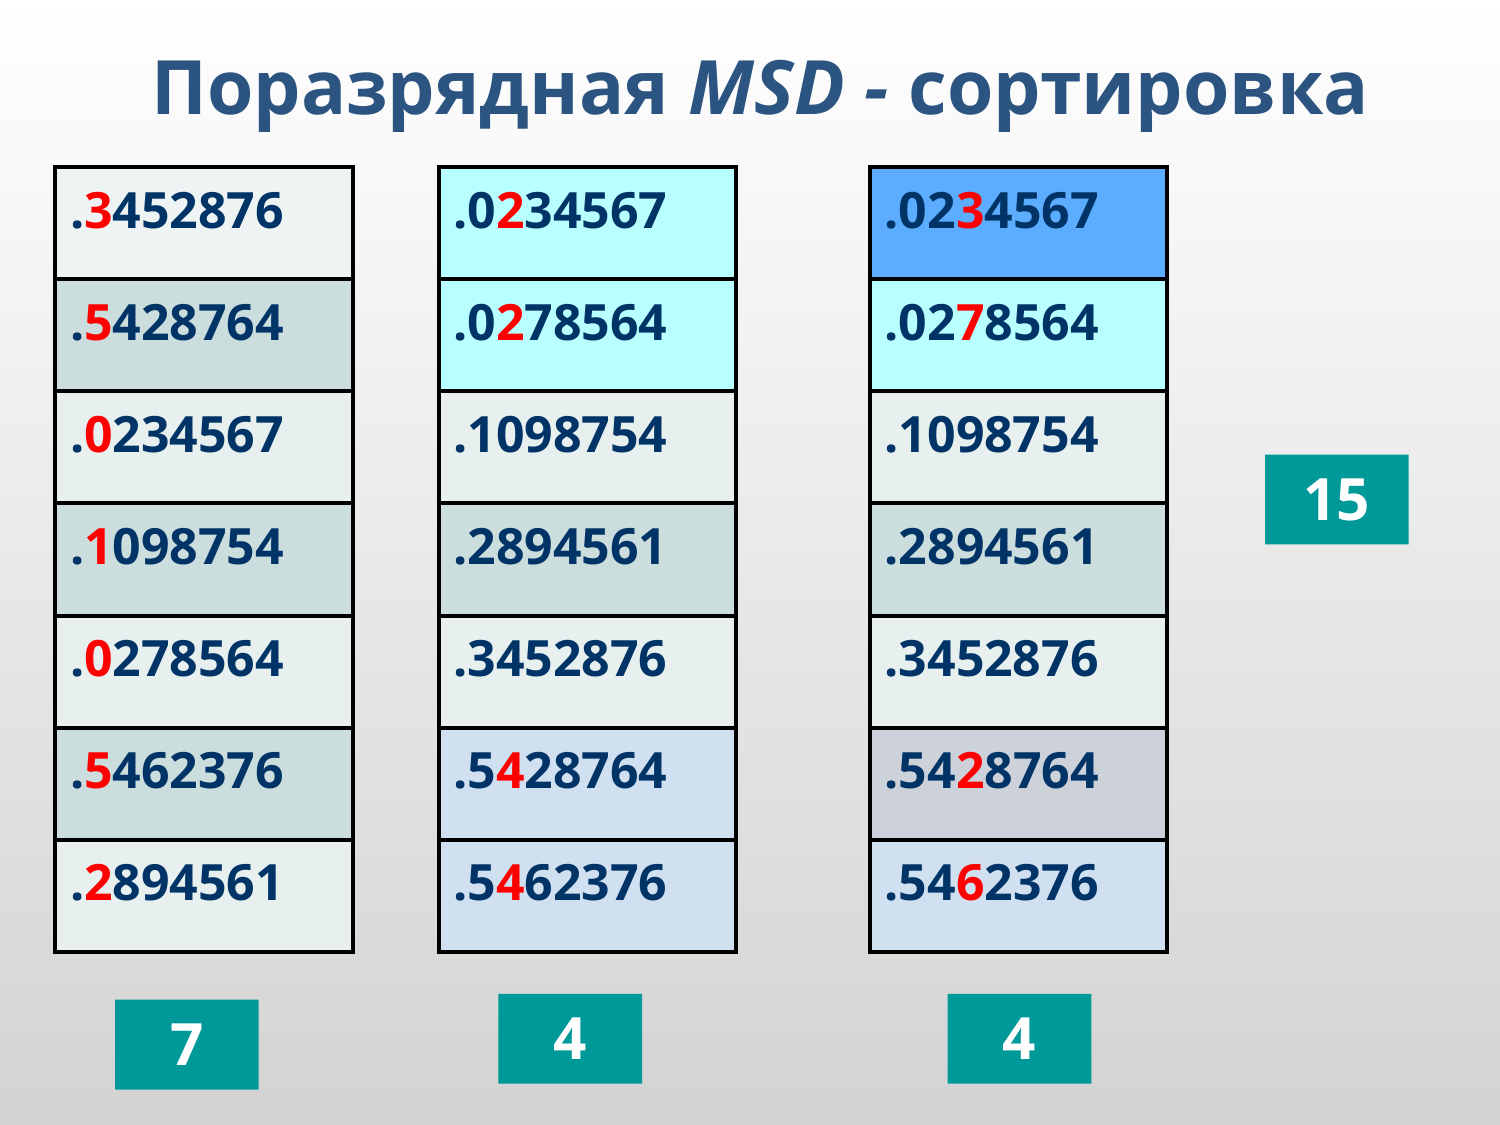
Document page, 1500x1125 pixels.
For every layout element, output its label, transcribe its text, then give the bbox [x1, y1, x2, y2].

table_cell .1098754 [57, 505, 351, 614]
table_header .0234567 [441, 169, 734, 277]
table_cell .5428764 [441, 730, 734, 838]
text_box 7 [115, 999, 259, 1090]
text_box 4 [498, 993, 643, 1084]
table_cell .5428764 [57, 281, 351, 389]
table_cell .2894561 [57, 842, 351, 950]
text_box 4 [947, 993, 1092, 1084]
table_cell .3452876 [872, 618, 1165, 726]
table_cell .2894561 [441, 505, 734, 614]
table_cell .0278564 [57, 618, 351, 726]
table_cell .5462376 [872, 842, 1165, 950]
table_cell .0234567 [57, 393, 351, 501]
table_cell .5462376 [441, 842, 734, 950]
text_box 15 [1265, 454, 1409, 545]
table_cell .3452876 [441, 618, 734, 726]
text_box Поразрядная MSD - сортировка [85, 47, 1436, 123]
table_cell .1098754 [872, 393, 1165, 501]
table_header .3452876 [57, 169, 351, 277]
table_cell .0278564 [441, 281, 734, 389]
table_cell .5428764 [872, 730, 1165, 838]
table_header .0234567 [872, 169, 1165, 277]
table_cell .2894561 [872, 505, 1165, 614]
table_cell .0278564 [872, 281, 1165, 389]
table_cell .5462376 [57, 730, 351, 838]
table_cell .1098754 [441, 393, 734, 501]
